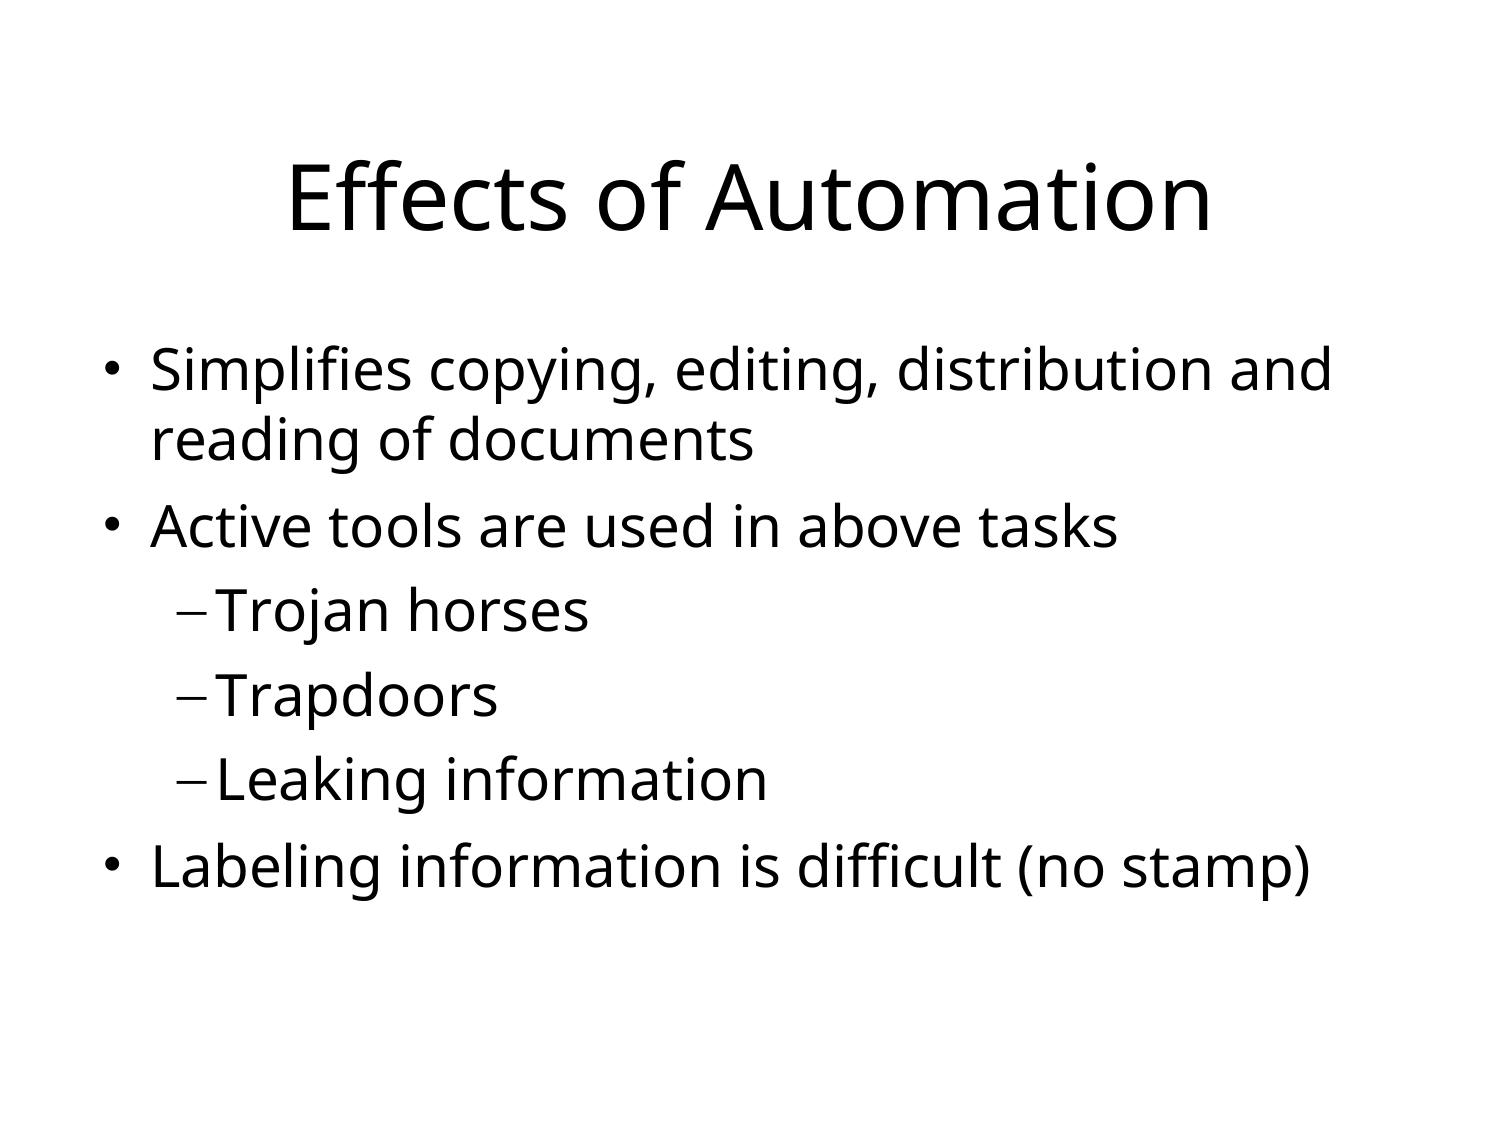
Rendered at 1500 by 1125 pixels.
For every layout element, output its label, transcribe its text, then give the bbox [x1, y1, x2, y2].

title Effects of Automation [112, 99, 1388, 288]
list Simplifies copying, editing, distribution and reading of documents Active tools are used in above tasks Trojan horses Trapdoors Leaking information Labeling information is difficult (no stamp)‏ [87, 324, 1426, 1107]
